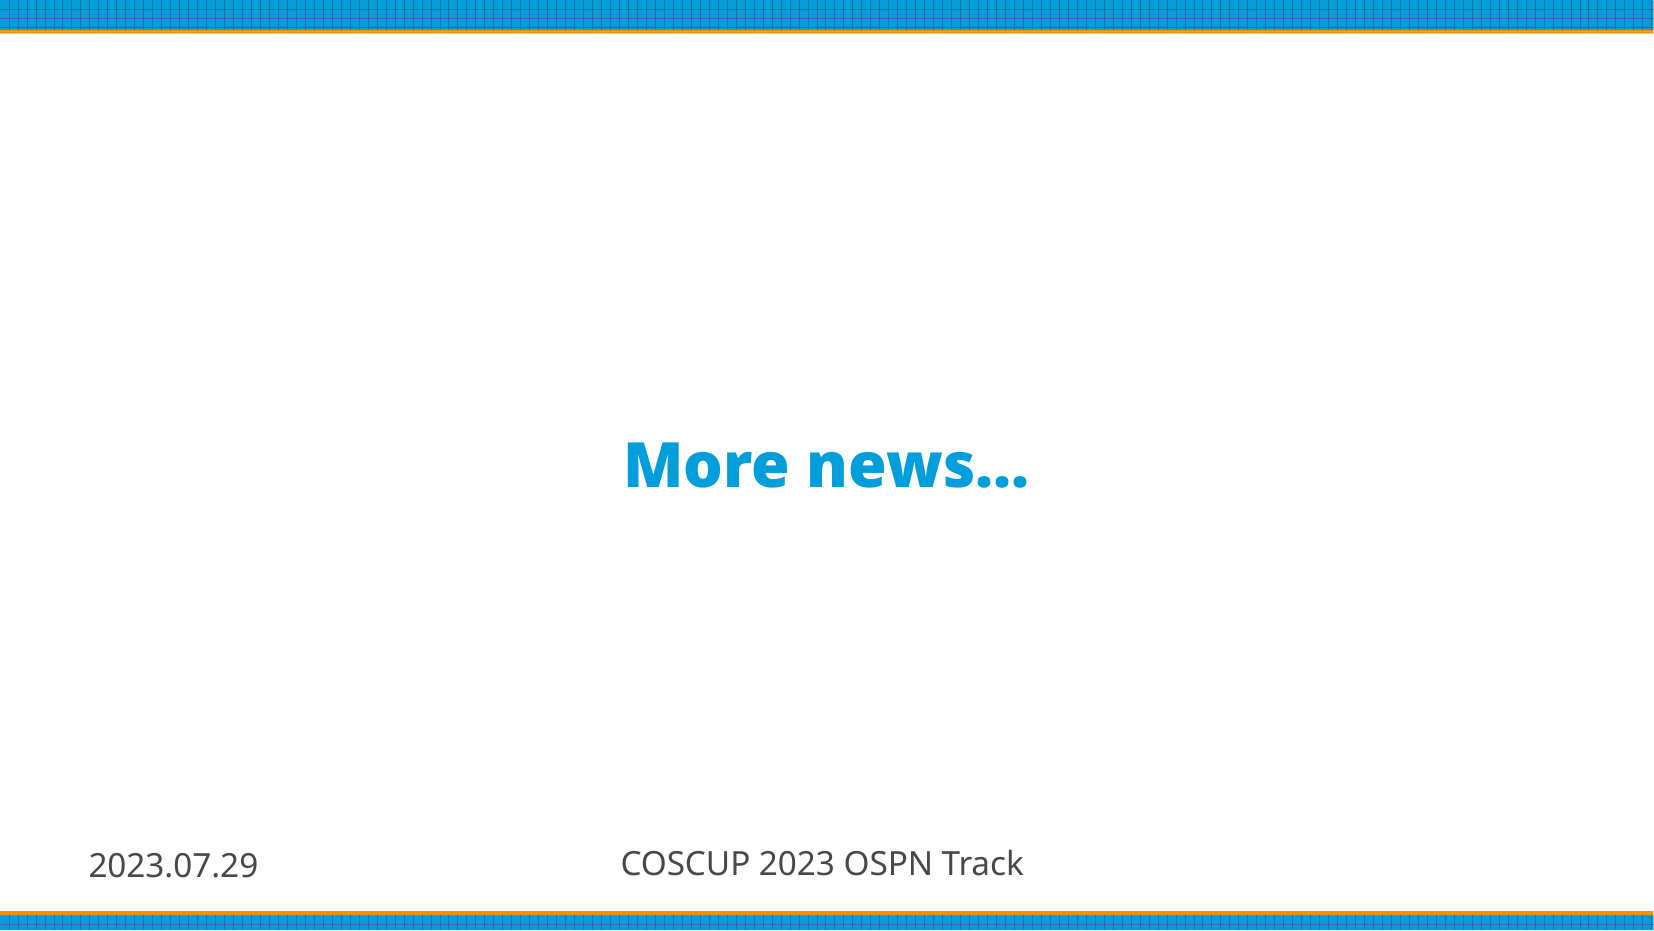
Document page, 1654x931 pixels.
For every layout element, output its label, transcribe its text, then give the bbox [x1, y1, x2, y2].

subtitle More news... [82, 103, 1571, 824]
